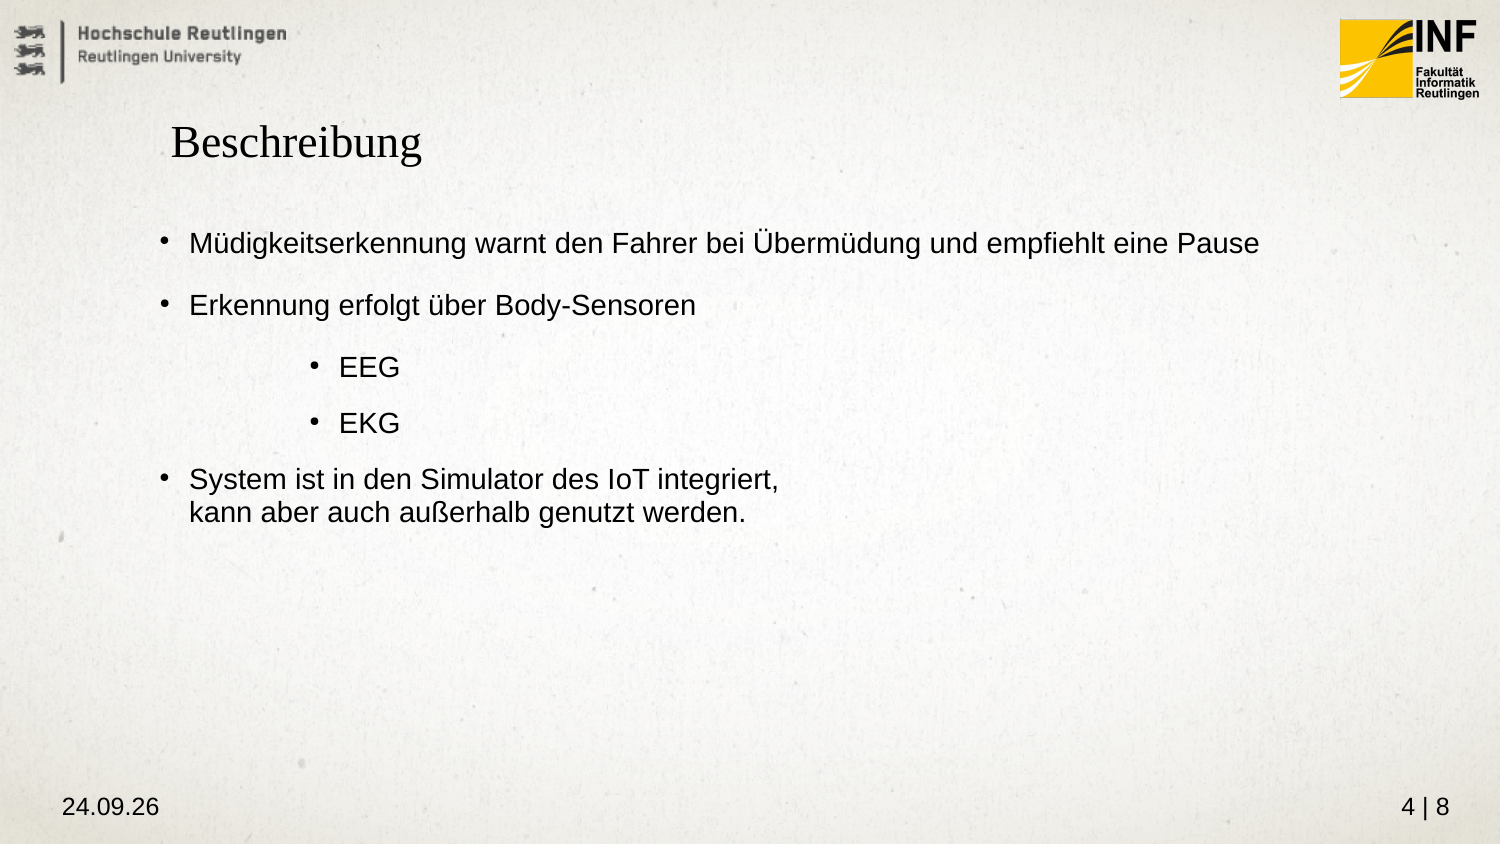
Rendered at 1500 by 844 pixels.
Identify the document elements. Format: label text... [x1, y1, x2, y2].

list Müdigkeitserkennung warnt den Fahrer bei Übermüdung und empfiehlt eine Pause Erkennung erfolgt über Body-Sensoren EEG EKG System ist in den Simulator des IoT integriert, kann aber auch außerhalb genutzt werden. [159, 225, 1340, 730]
picture [0, 0, 1500, 844]
title Beschreibung [159, 99, 1340, 180]
